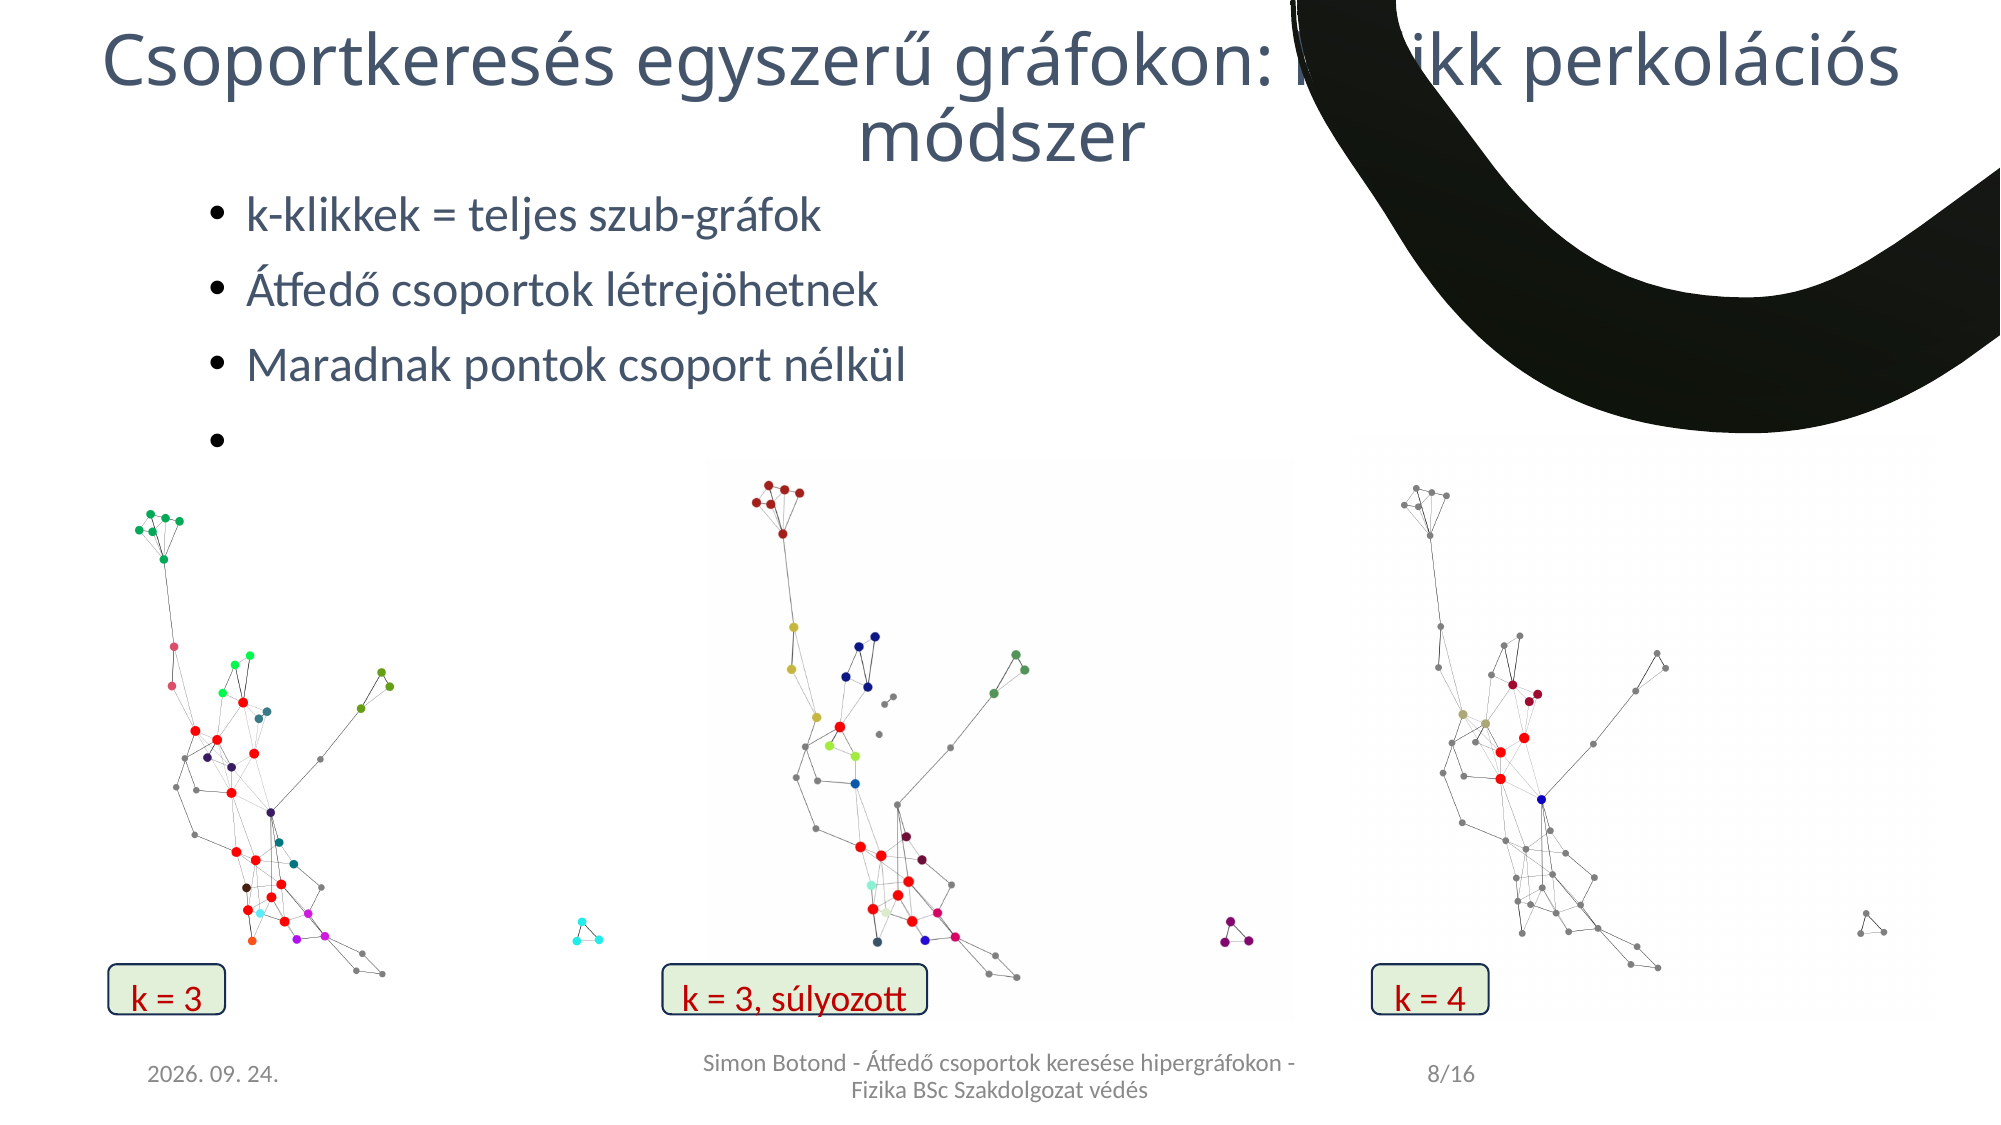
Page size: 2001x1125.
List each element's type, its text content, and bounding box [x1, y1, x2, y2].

text_box k = 3, súlyozott [662, 964, 928, 1015]
title Csoportkeresés egyszerű gráfokon: k-klikk perkolációs módszer [1397, 9, 1921, 185]
text_box Simon Botond - Átfedő csoportok keresése hipergráfokon - Fizika BSc Szakdolgozat védés [662, 1042, 1338, 1103]
picture [1351, 435, 1937, 1021]
text_box k = 4 [1371, 964, 1489, 1015]
title Csoportkeresés egyszerű gráfokon: k-klikk perkolációs módszer [83, 9, 1362, 185]
text_box k = 3 [108, 964, 226, 1015]
picture [88, 463, 650, 1025]
text_box [0, 0, 2000, 1125]
picture [706, 459, 1294, 1021]
text_box /16 [1412, 1042, 1863, 1103]
list k-klikkek = teljes szub-gráfok Átfedő csoportok létrejöhetnek Maradnak pontok csoport nélkül [193, 180, 1919, 895]
text_box 2023. 06. 25. [131, 1042, 582, 1103]
